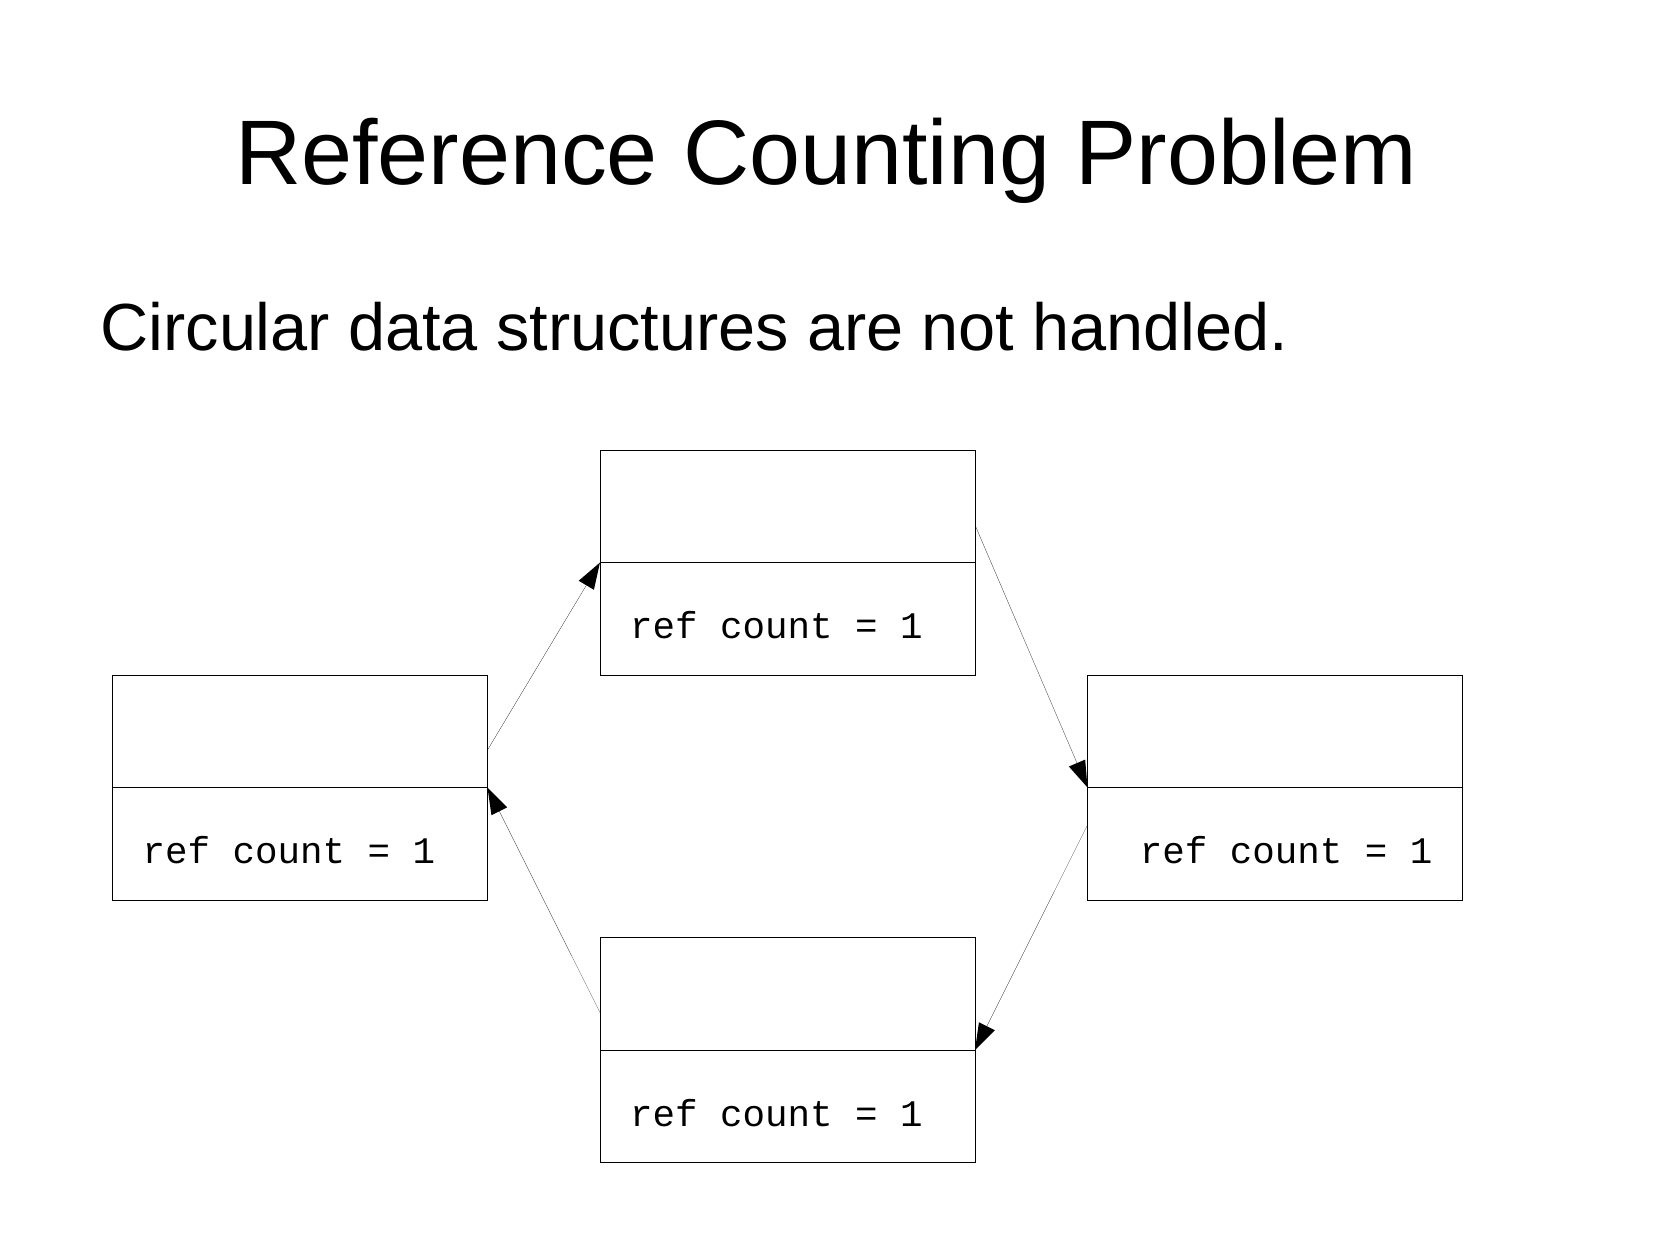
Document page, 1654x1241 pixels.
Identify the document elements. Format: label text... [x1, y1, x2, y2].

text_box [600, 450, 976, 562]
text_box ref count = 1 [127, 825, 451, 880]
list Circular data structures are not handled. [82, 290, 1571, 1094]
text_box [1087, 675, 1463, 787]
text_box [600, 937, 976, 1050]
text_box [600, 563, 976, 676]
text_box ref count = 1 [1125, 825, 1448, 880]
text_box ref count = 1 [615, 600, 938, 655]
text_box [1087, 788, 1463, 901]
title Reference Counting Problem [82, 56, 1571, 250]
text_box ref count = 1 [615, 1087, 938, 1143]
list Circular data structures are not handled. [488, 530, 1087, 1035]
text_box [600, 1051, 976, 1163]
text_box [112, 788, 488, 901]
text_box [112, 675, 488, 787]
